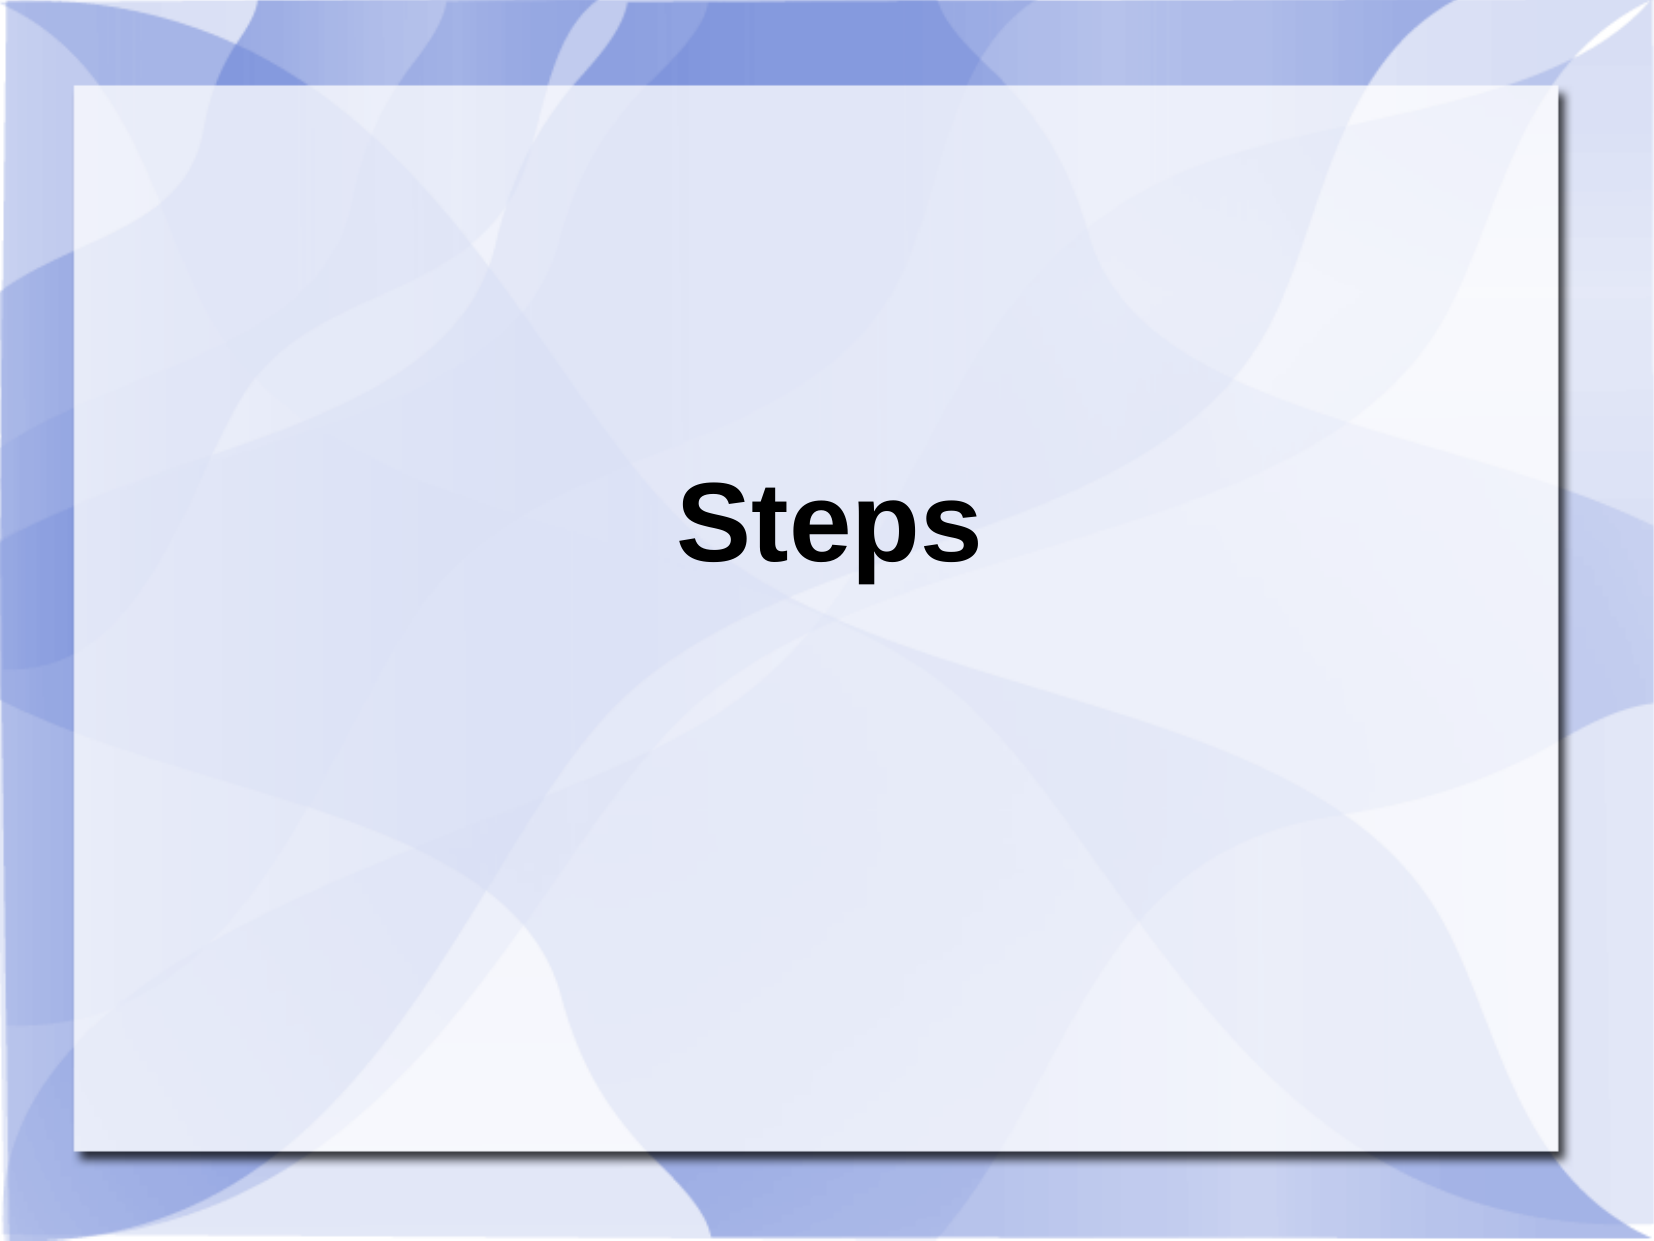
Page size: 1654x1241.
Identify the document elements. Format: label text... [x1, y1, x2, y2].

title Steps [123, 419, 1536, 627]
picture [0, 0, 1654, 1241]
